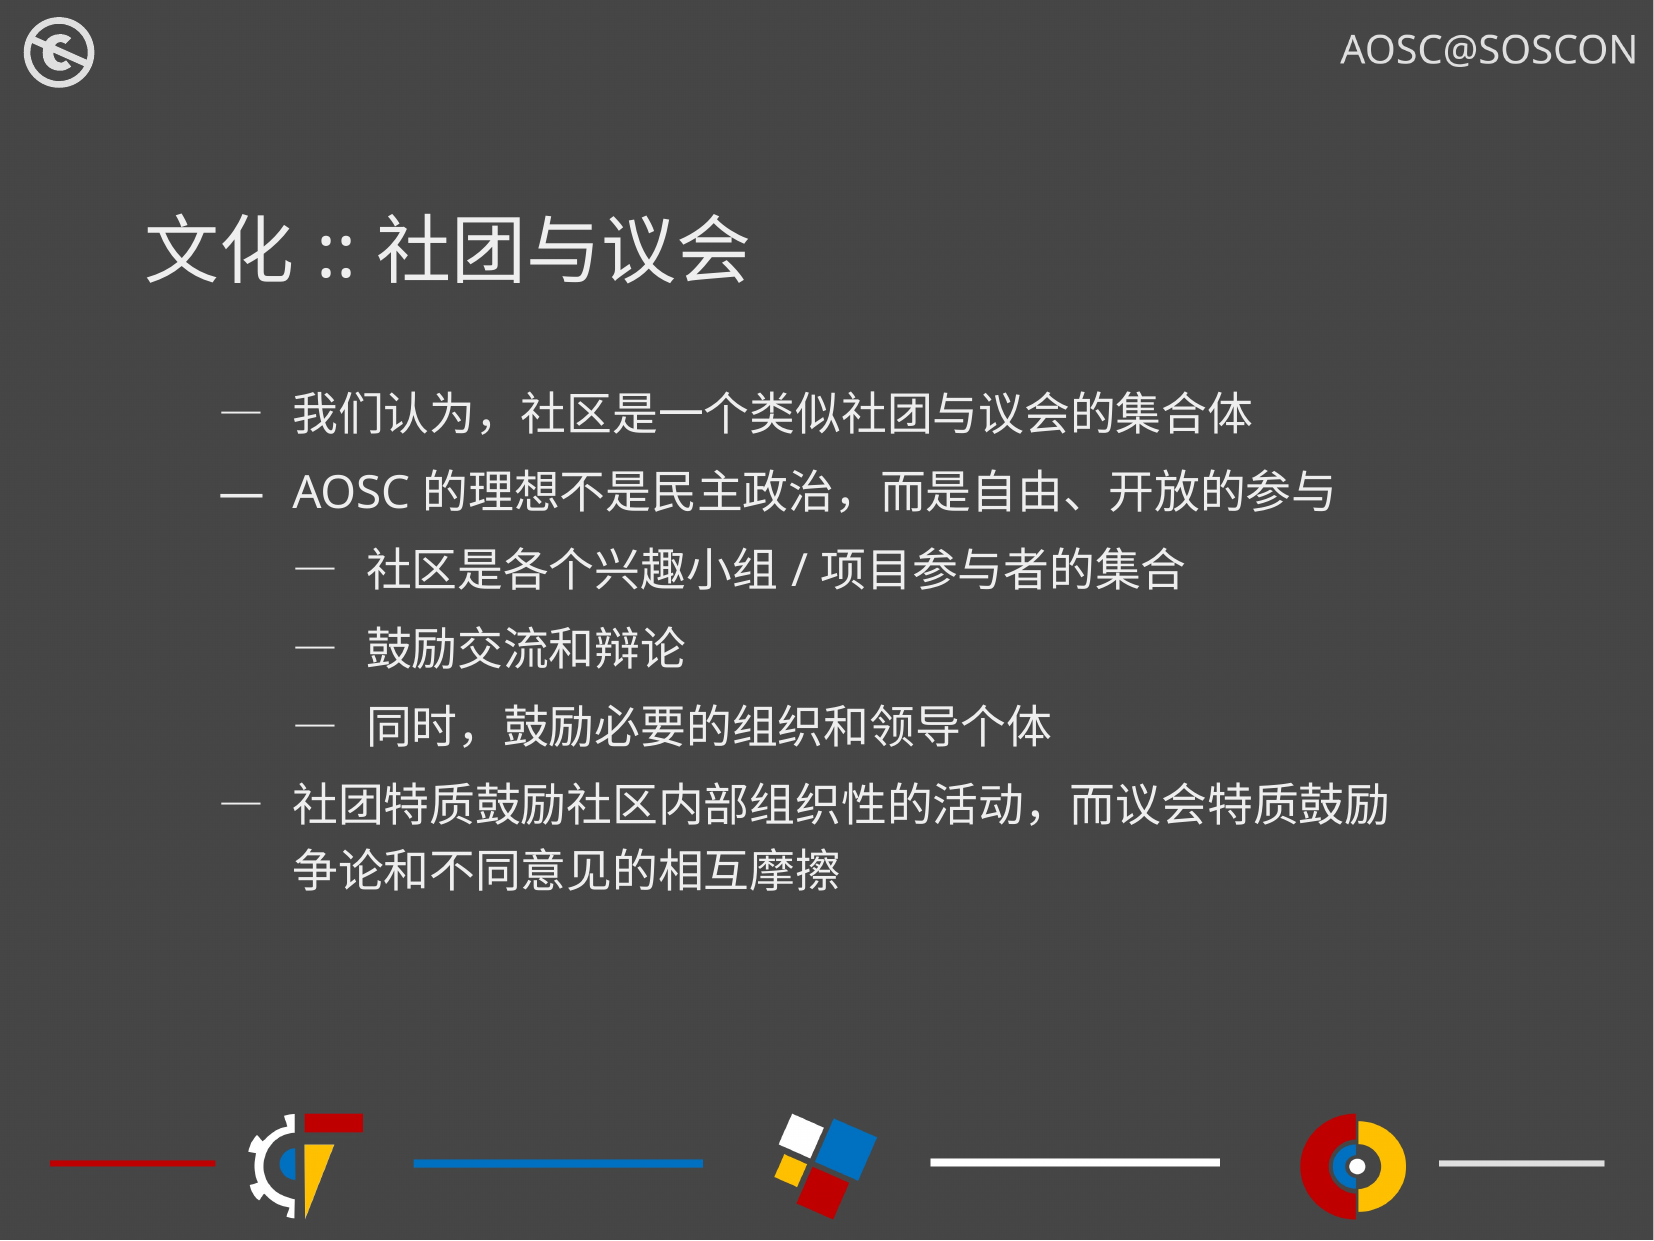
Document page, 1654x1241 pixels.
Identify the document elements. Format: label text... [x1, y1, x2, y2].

picture [0, 0, 1654, 1240]
text_box 文化::社团与议会 — 我们认为，社区是一个类似社团与议会的集合体 — AOSC的理想不是民主政治，而是自由、开放的参与 — 社区是各个兴趣小组/项目参与者的集合 — 鼓励交流和辩论 — 同时，鼓励必要的组织和领导个体 — 社团特质鼓励社区内部组织性的活动，而议会特质鼓励 争论和不同意见的相互摩擦 [129, 183, 1536, 1028]
